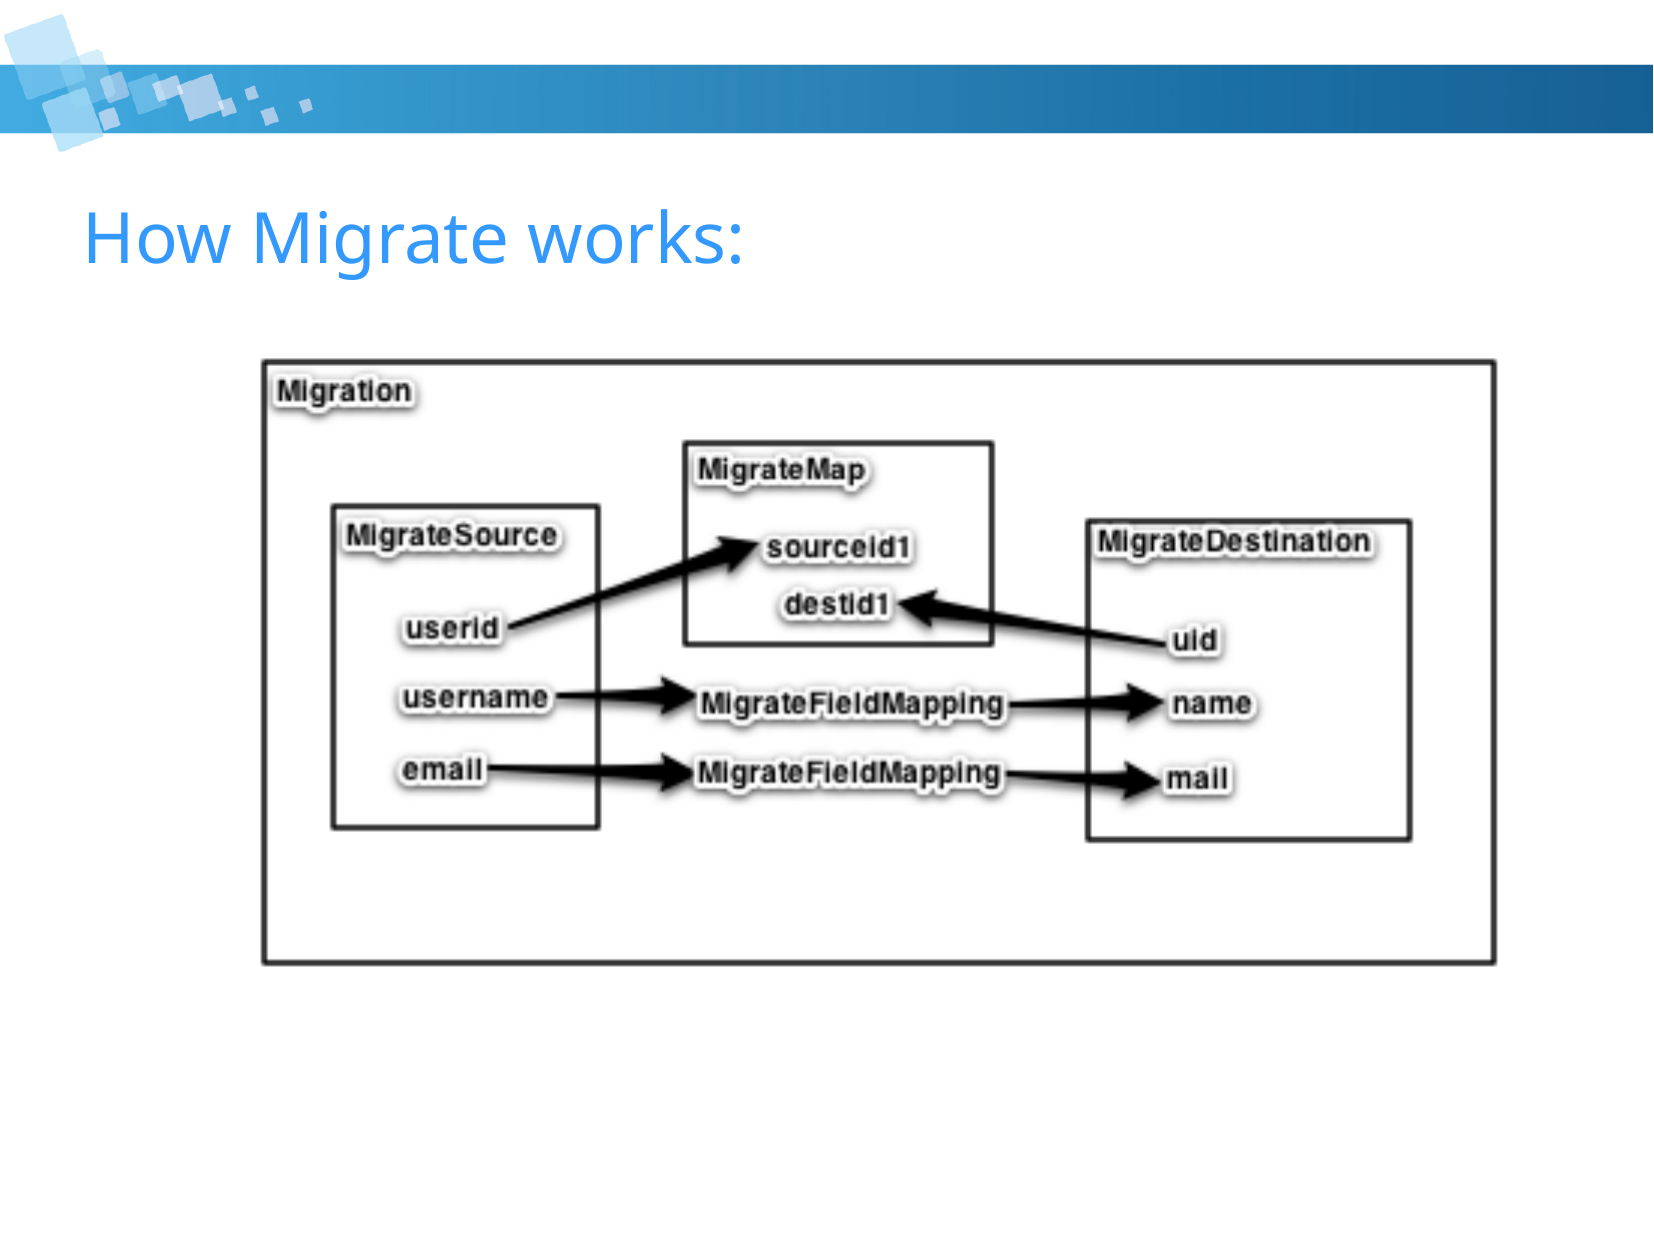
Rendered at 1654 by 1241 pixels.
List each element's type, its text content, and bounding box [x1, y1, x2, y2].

title How Migrate works: [82, 132, 1571, 340]
picture [0, 0, 1653, 1238]
